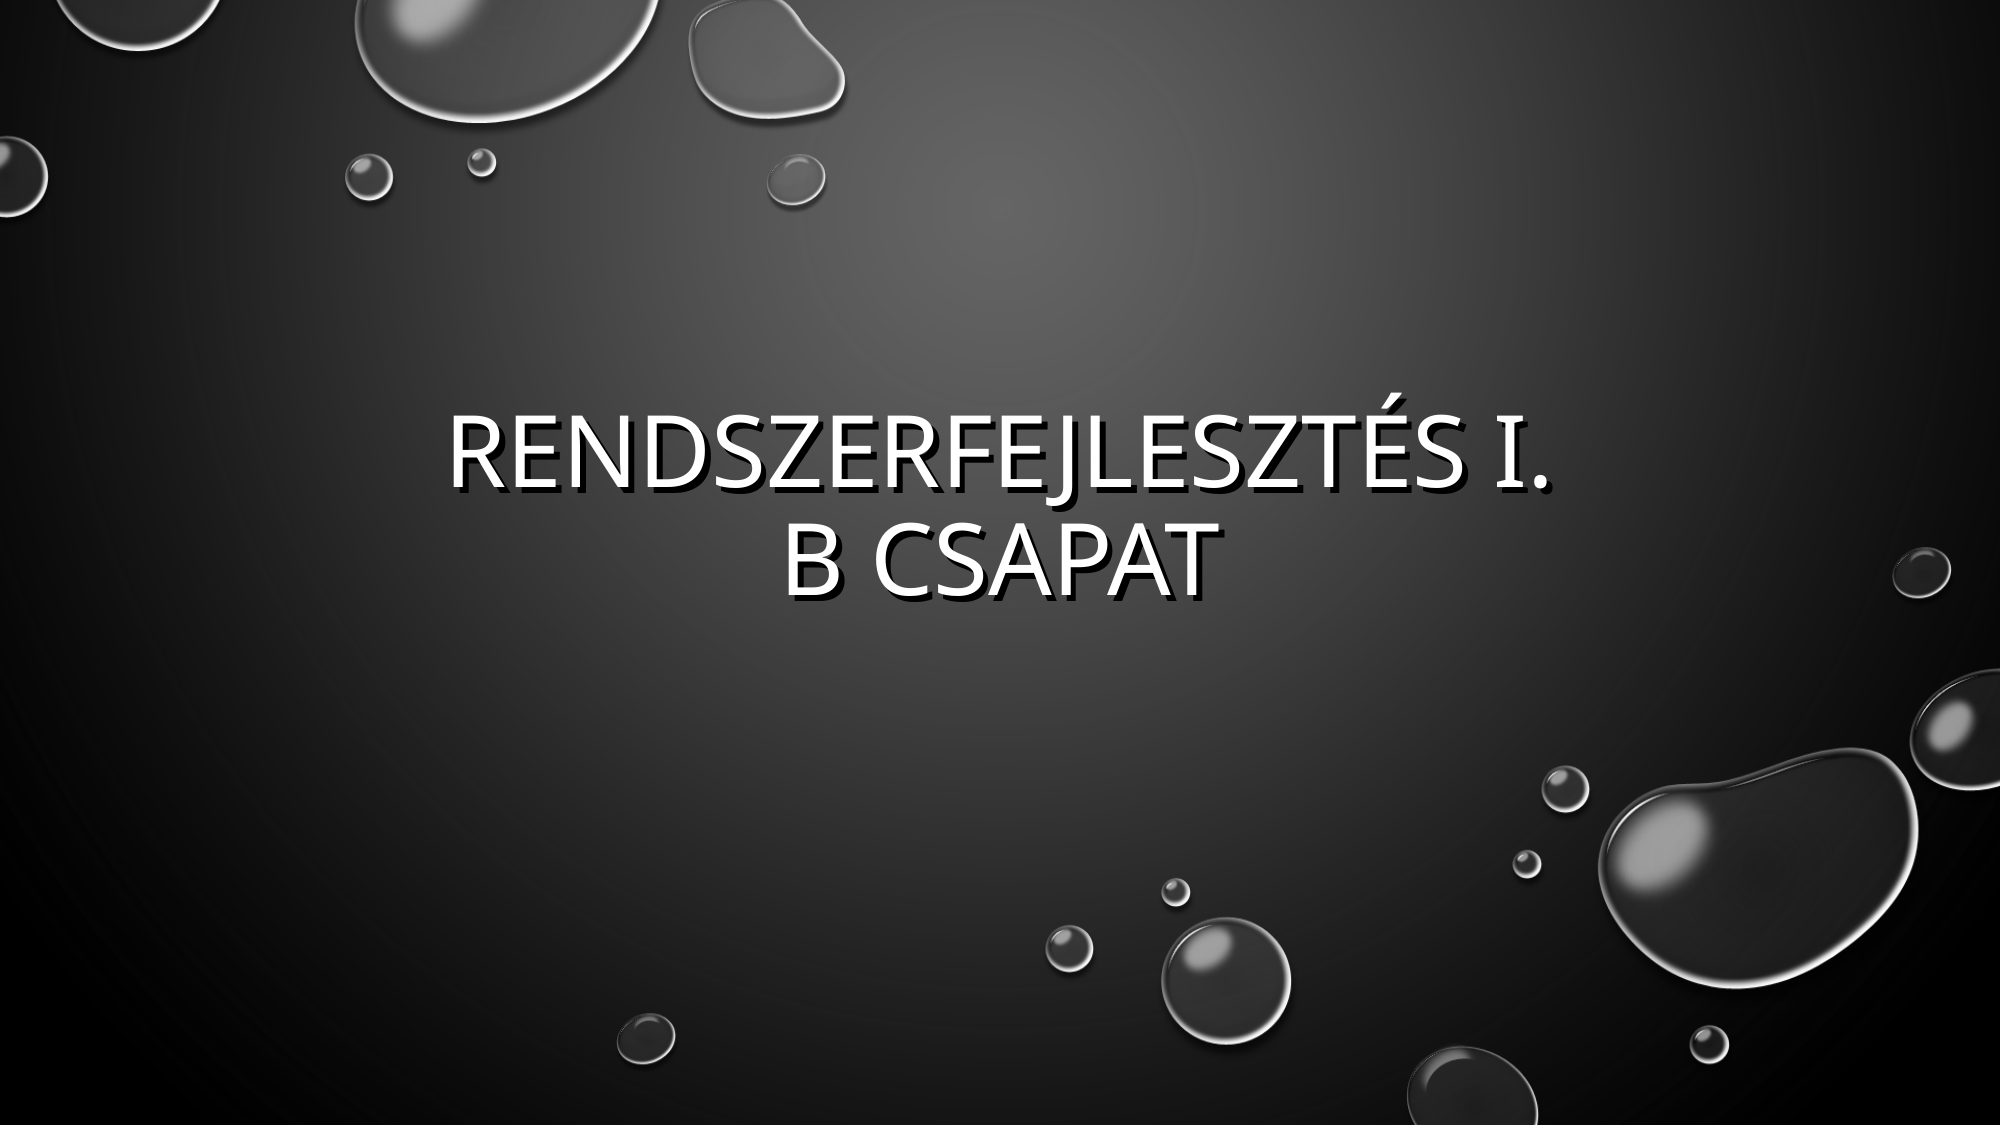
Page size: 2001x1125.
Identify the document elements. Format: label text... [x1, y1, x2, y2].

title Rendszerfejlesztés I. B csapat [287, 213, 1713, 625]
